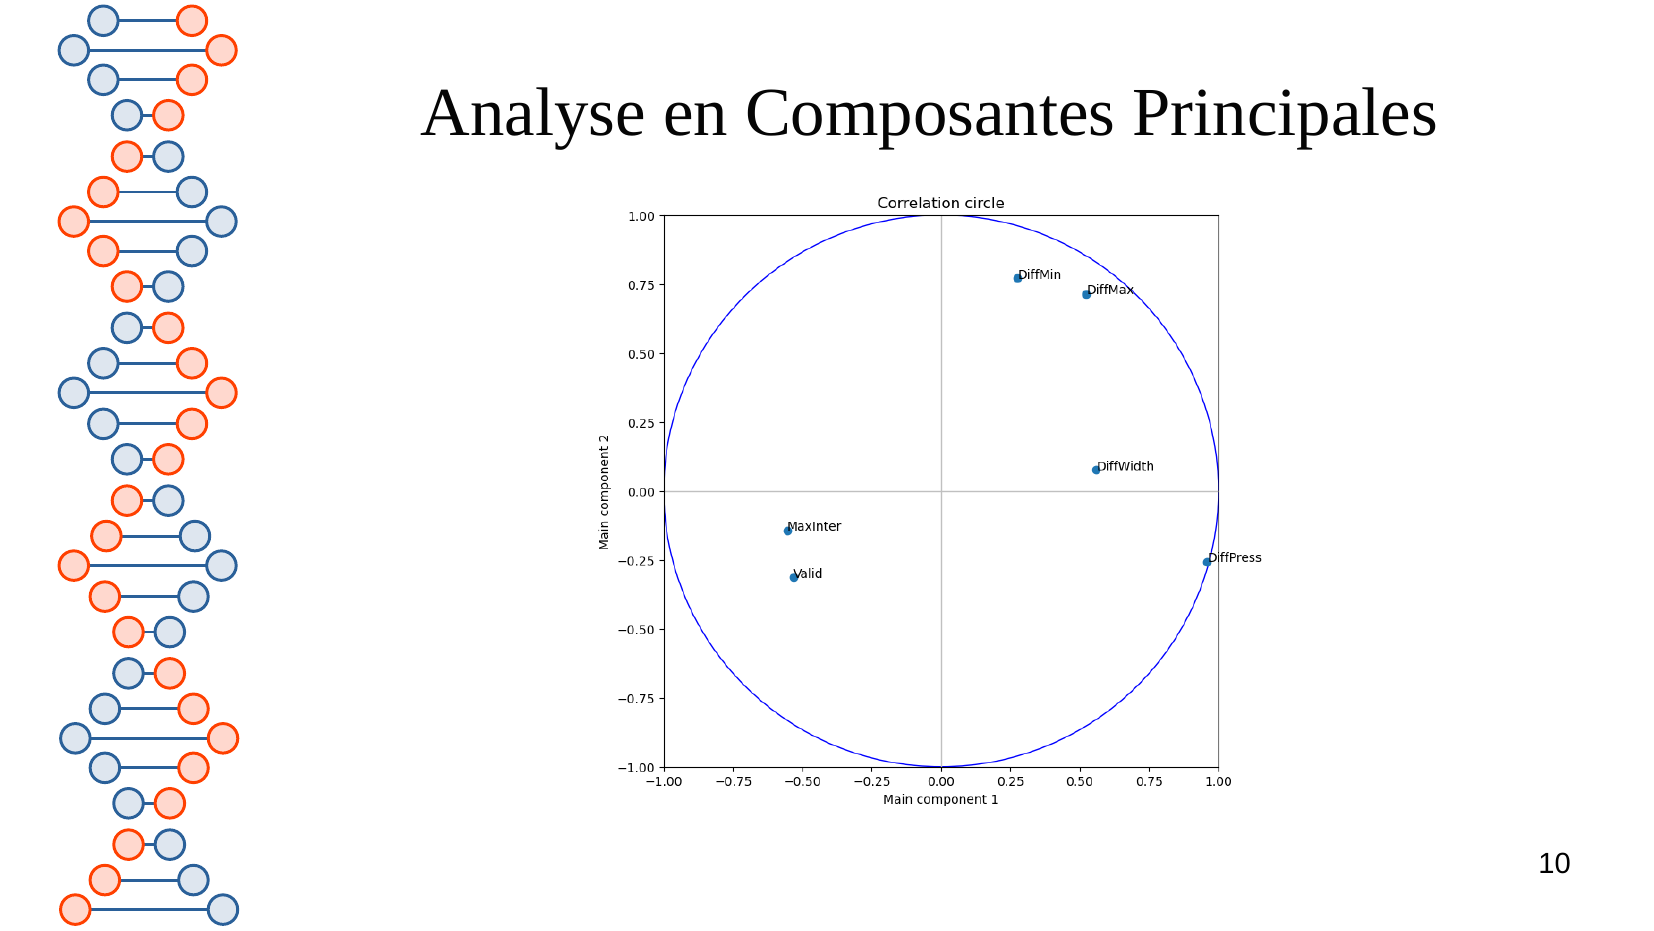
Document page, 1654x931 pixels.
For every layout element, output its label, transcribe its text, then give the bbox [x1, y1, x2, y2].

picture [590, 188, 1270, 814]
title Analyse en Composantes Principales [265, 35, 1595, 189]
